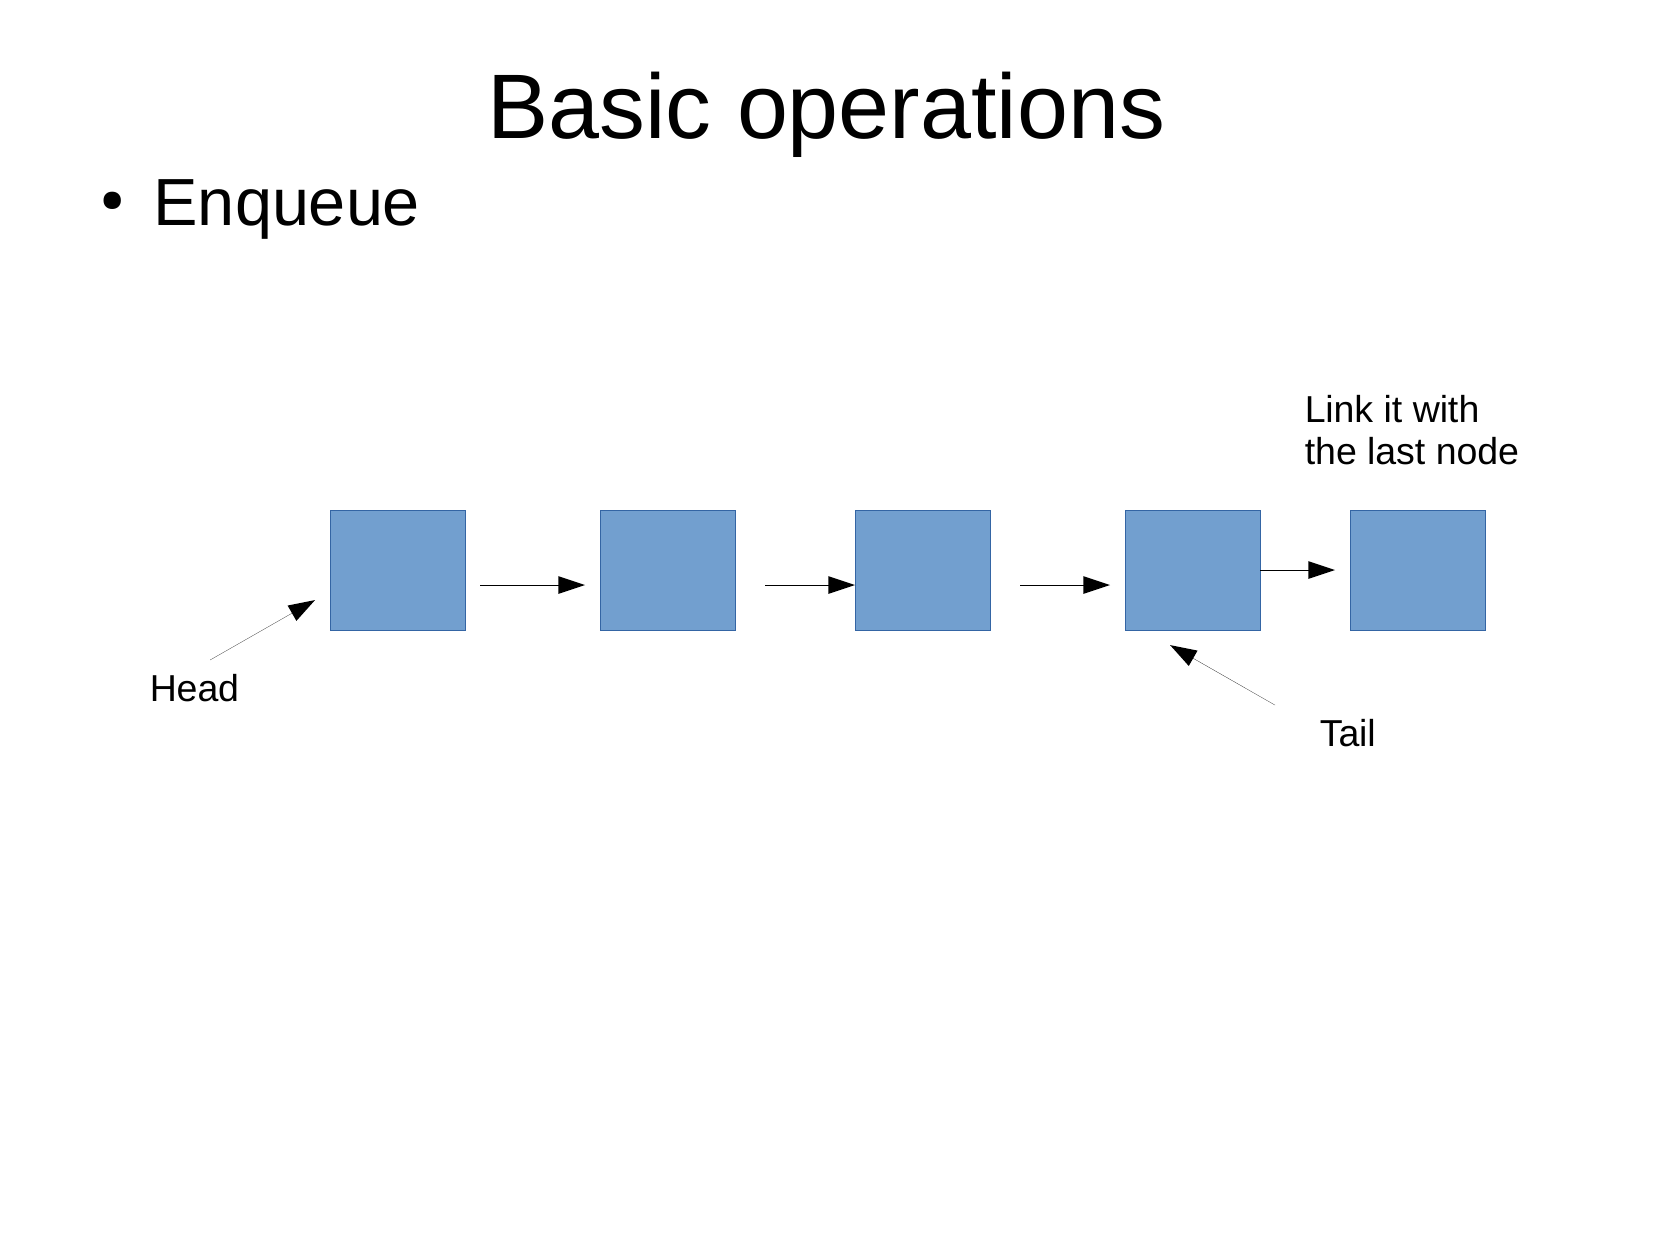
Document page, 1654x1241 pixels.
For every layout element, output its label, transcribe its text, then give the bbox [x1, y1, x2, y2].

text_box [600, 510, 736, 631]
text_box Link it with the last node [1290, 381, 1546, 481]
text_box [855, 510, 991, 631]
text_box Head [135, 660, 436, 717]
text_box [330, 510, 466, 631]
title Basic operations [82, 49, 1571, 165]
text_box [1350, 510, 1486, 631]
text_box Tail [1305, 705, 1561, 762]
text_box [1125, 510, 1261, 631]
list Enqueue [82, 165, 1571, 1010]
